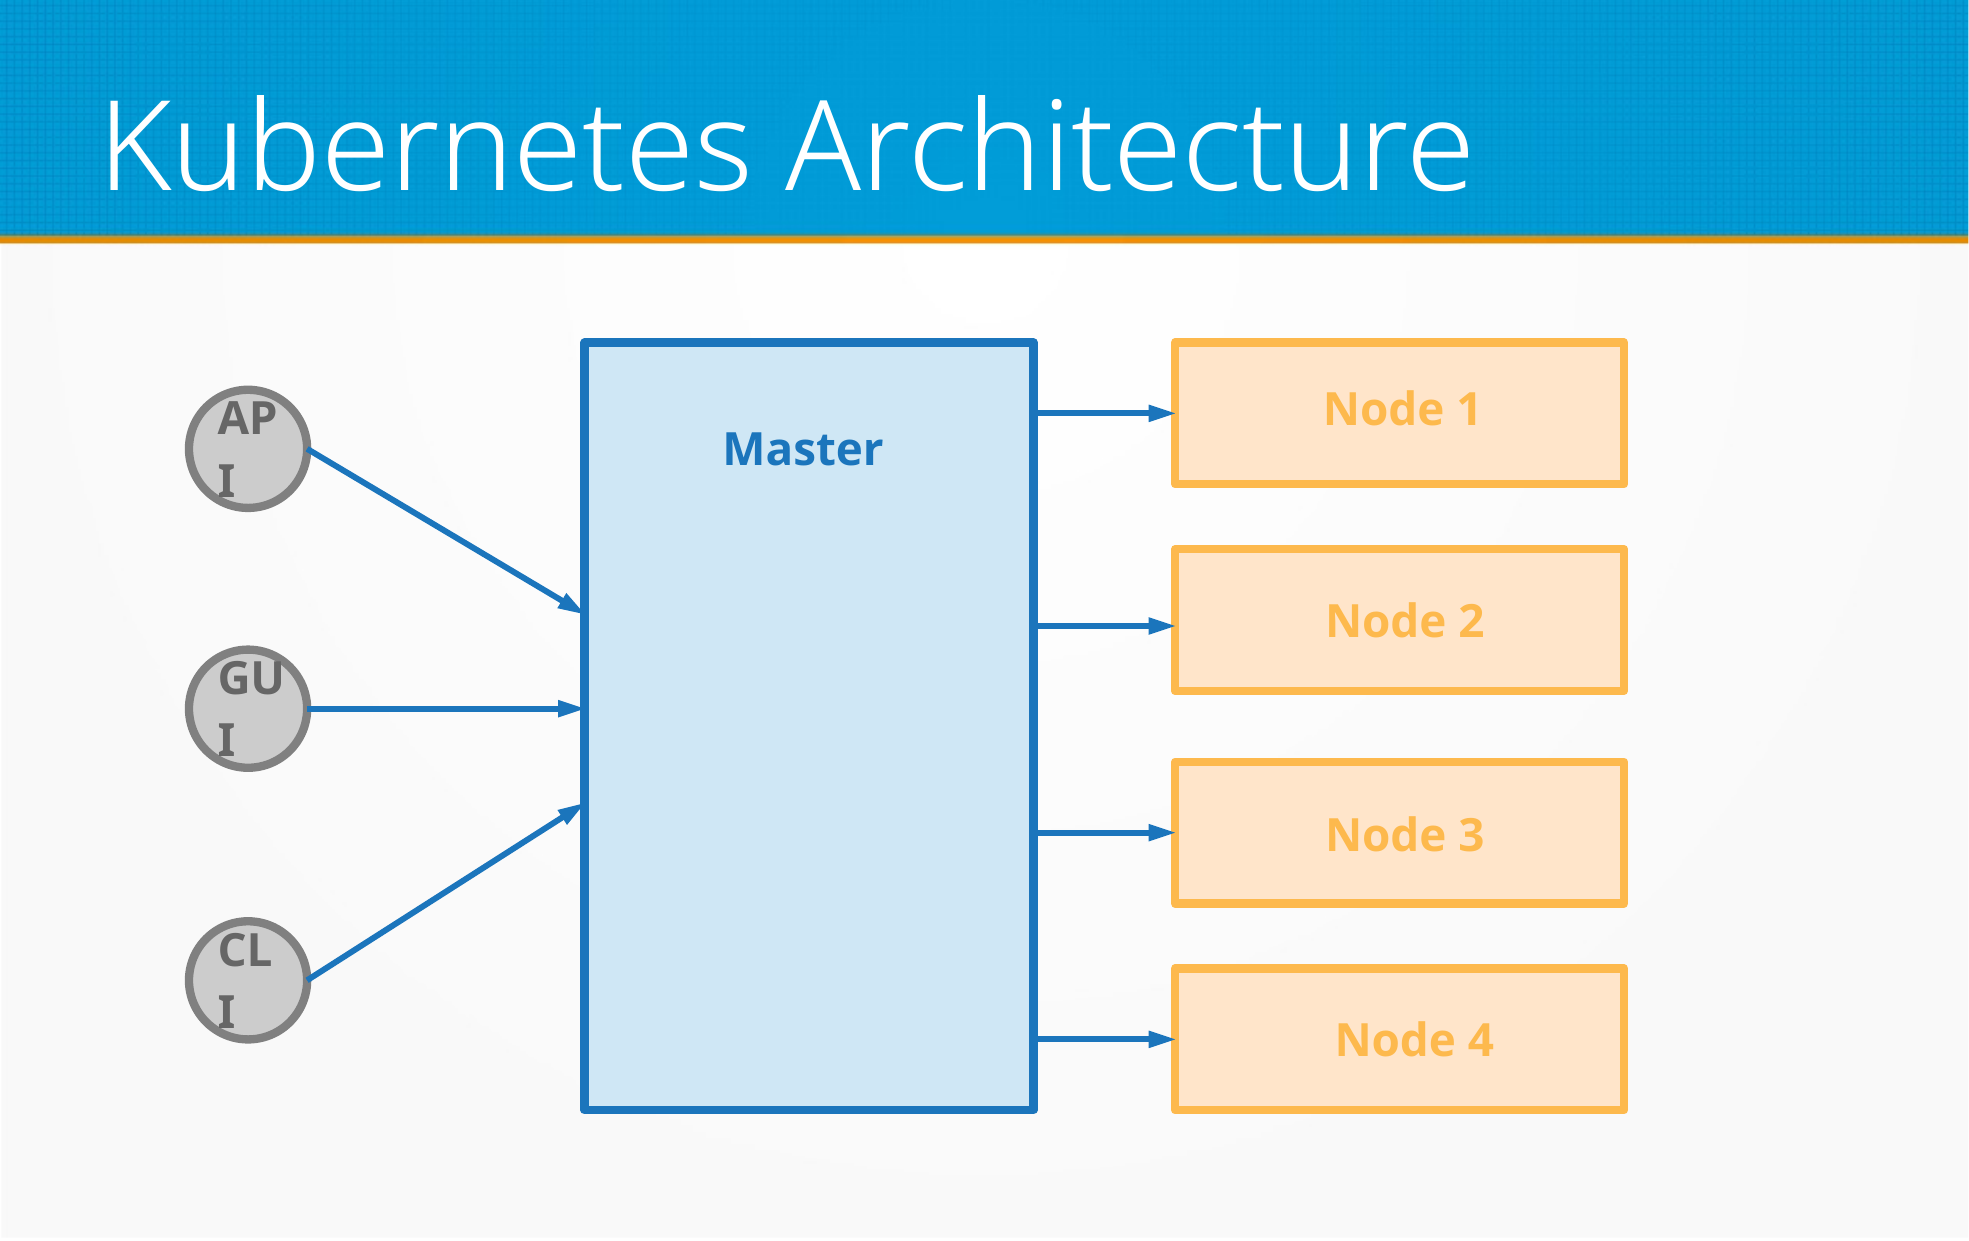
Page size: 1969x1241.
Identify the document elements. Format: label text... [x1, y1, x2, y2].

text_box [188, 389, 308, 508]
text_box [584, 342, 1034, 1111]
title Kubernetes Architecture [98, 19, 1870, 227]
text_box [1175, 342, 1625, 485]
text_box [188, 921, 308, 1040]
text_box Master [716, 413, 866, 483]
text_box Node 4 [1328, 1003, 1481, 1074]
text_box API [211, 413, 291, 483]
picture [0, 233, 1969, 1241]
text_box [1175, 761, 1625, 904]
text_box [188, 662, 211, 755]
text_box Node 3 [1319, 798, 1471, 869]
text_box [1175, 968, 1625, 1111]
text_box CLI [211, 944, 291, 1015]
text_box GUI [211, 644, 302, 772]
text_box Node 2 [1319, 584, 1471, 655]
text_box [302, 684, 308, 733]
text_box Node 1 [1316, 372, 1469, 442]
text_box [1175, 549, 1625, 691]
